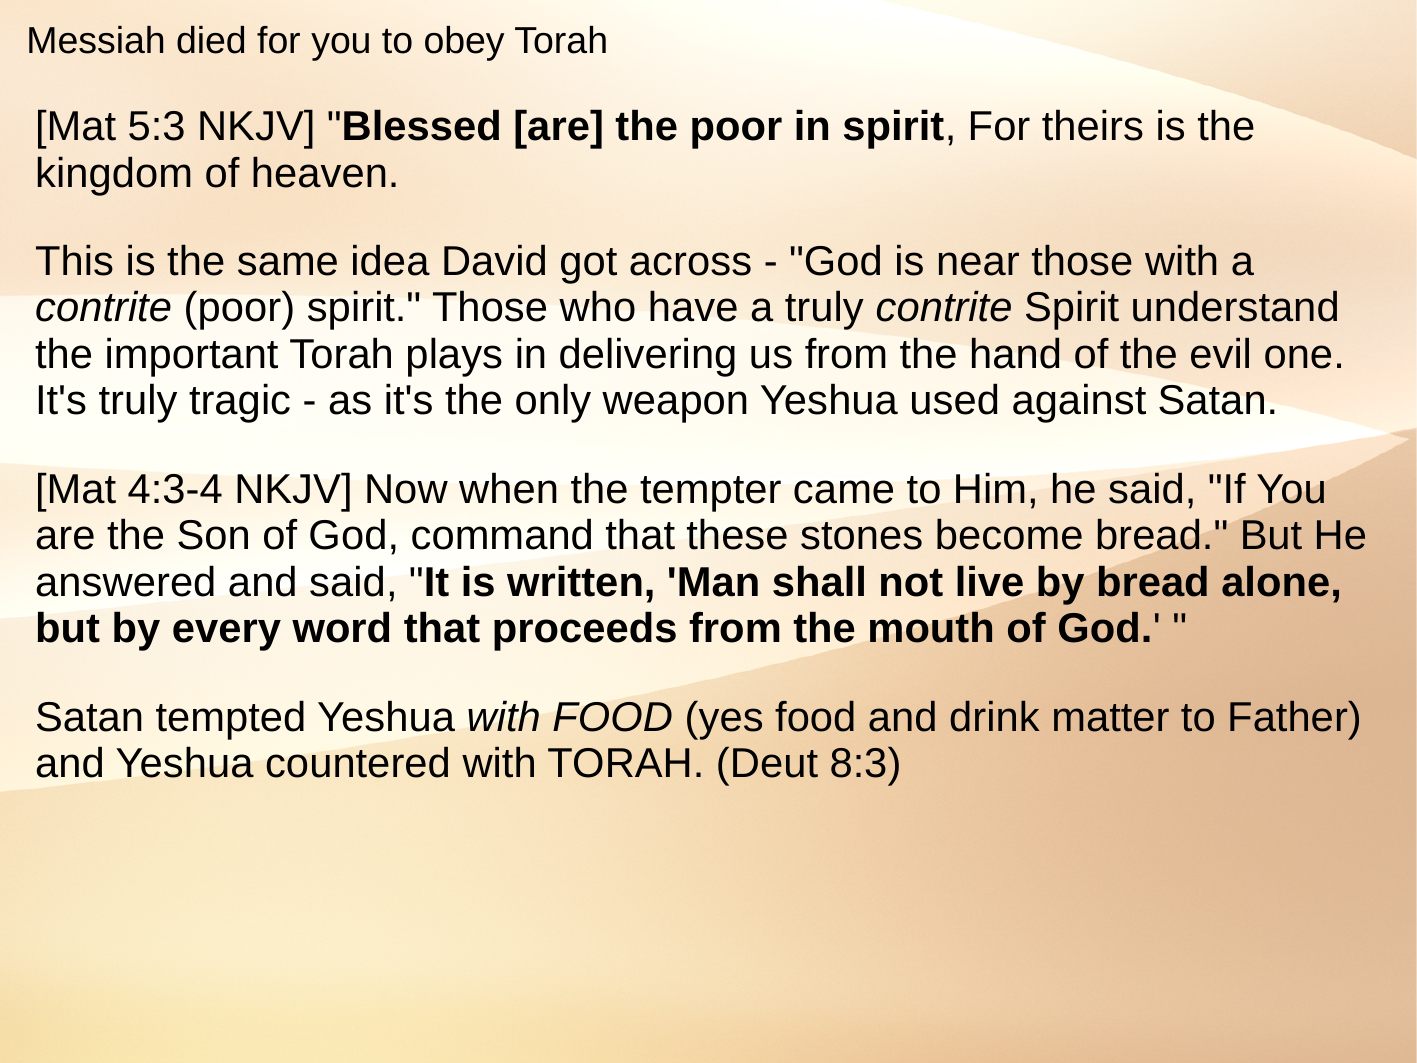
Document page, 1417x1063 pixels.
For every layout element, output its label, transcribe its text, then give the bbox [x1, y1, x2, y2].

text_box Messiah died for you to obey Torah [11, 12, 1397, 126]
text_box [Mat 5:3 NKJV] "Blessed [are] the poor in spirit, For theirs is the kingdom of heaven. This is the same idea David got across - "God is near those with a contrite (poor) spirit." Those who have a truly contrite Spirit understand the important Torah plays in delivering us from the hand of the evil one. It's truly tragic - as it's the only weapon Yeshua used against Satan. [Mat 4:3-4 NKJV] Now when the tempter came to Him, he said, "If You are the Son of God, command that these stones become bread." But He answered and said, "It is written, 'Man shall not live by bread alone, but by every word that proceeds from the mouth of God.' " Satan tempted Yeshua with FOOD (yes food and drink matter to Father) and Yeshua countered with TORAH. (Deut 8:3) [20, 95, 1402, 1046]
picture [0, 0, 1417, 1063]
